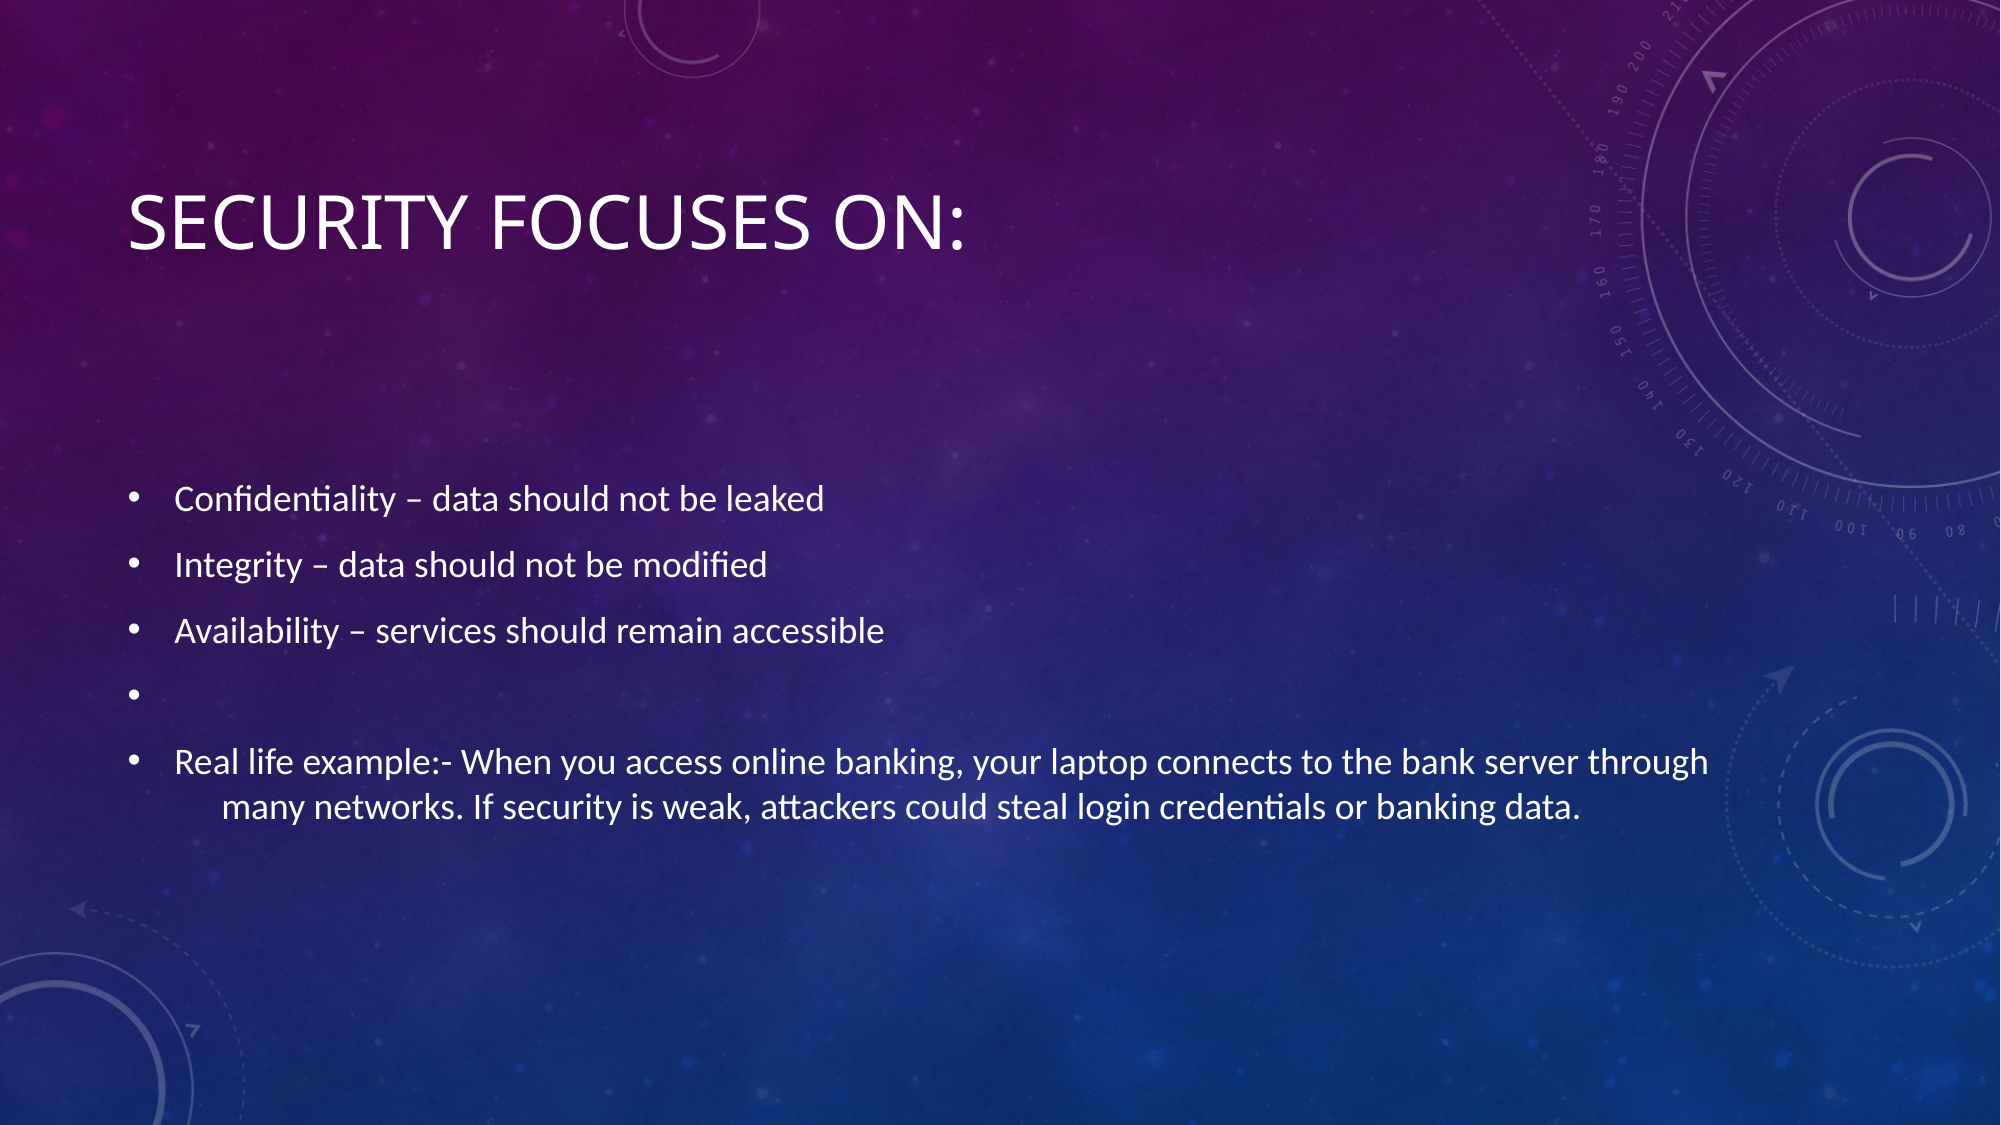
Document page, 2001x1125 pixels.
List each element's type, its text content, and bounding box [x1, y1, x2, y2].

list Confidentiality – data should not be leaked Integrity – data should not be modified Availability – services should remain accessible Real life example:- When you access online banking, your laptop connects to the bank server through many networks. If security is weak, attackers could steal login credentials or banking data. [112, 351, 1775, 950]
title Security focuses on: [112, 99, 1775, 339]
